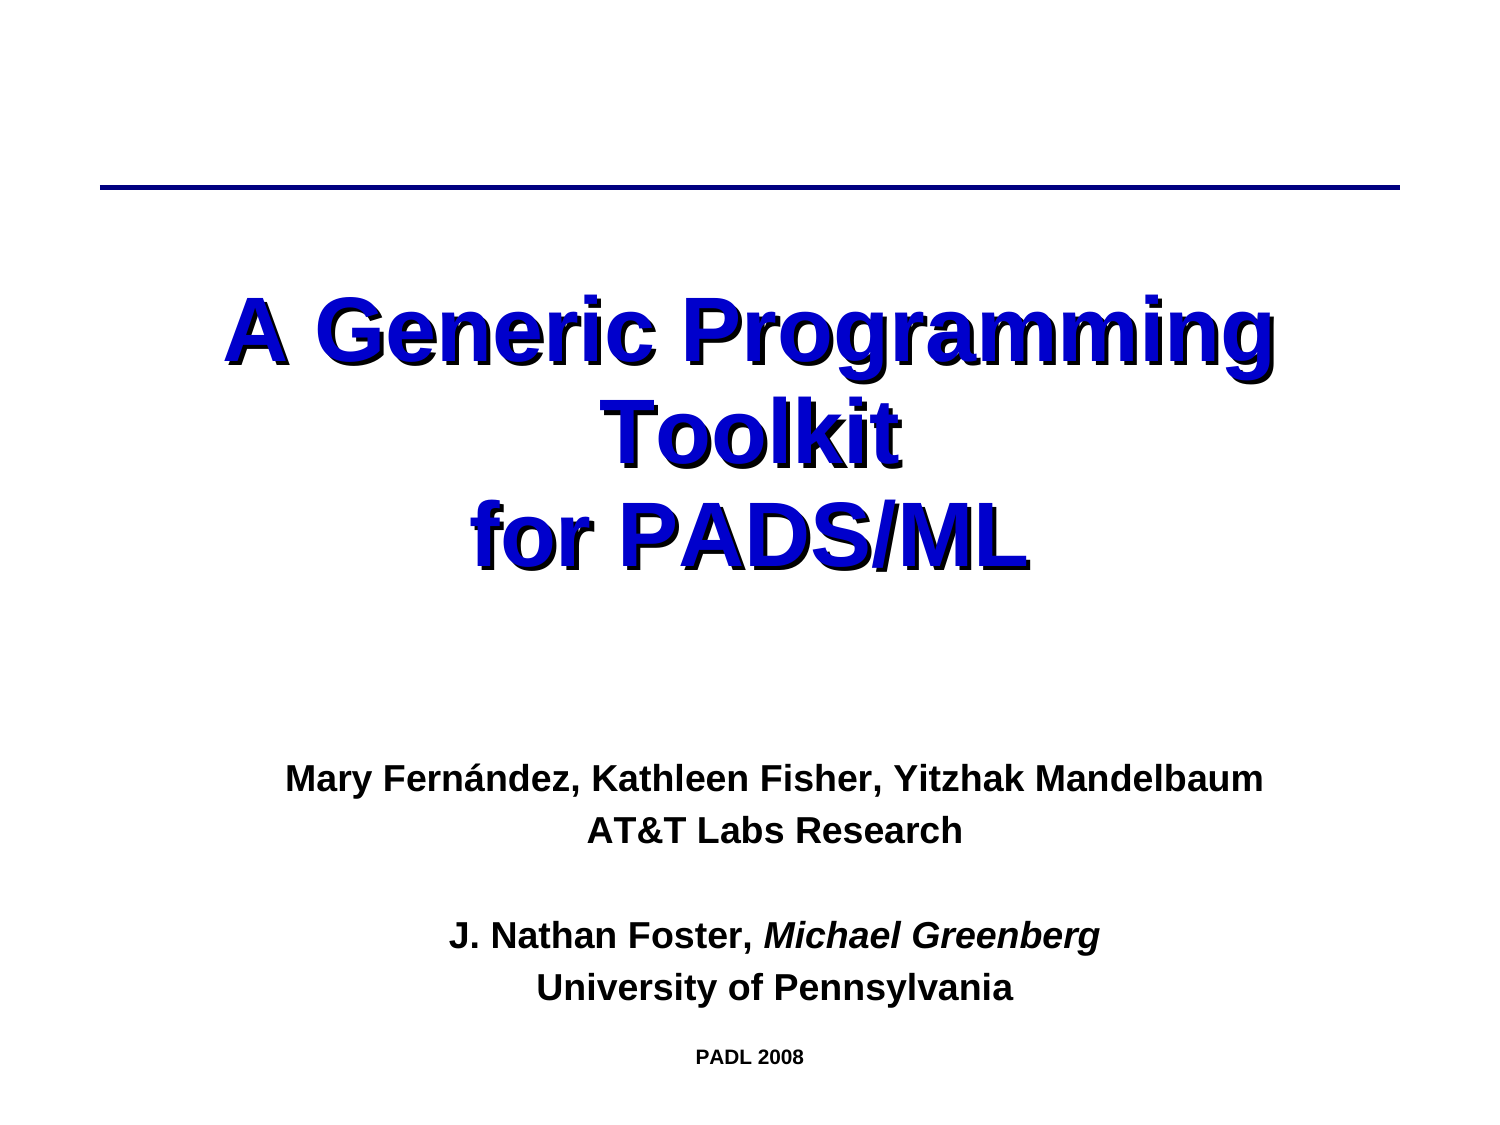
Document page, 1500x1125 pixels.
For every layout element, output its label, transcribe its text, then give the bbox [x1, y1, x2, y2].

title A Generic Programming Toolkit for PADS/ML [99, 270, 1401, 594]
subtitle Mary Fernández, Kathleen Fisher, Yitzhak Mandelbaum AT&T Labs Research J. Nathan Foster, Michael Greenberg University of Pennsylvania [99, 750, 1375, 1017]
